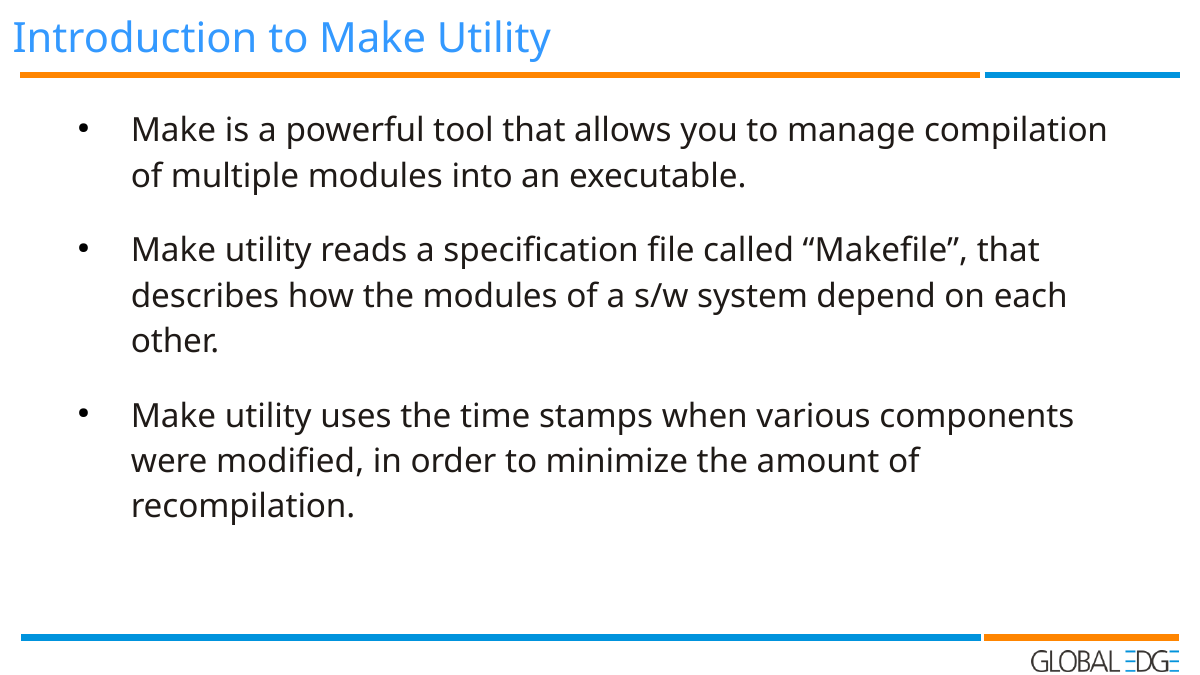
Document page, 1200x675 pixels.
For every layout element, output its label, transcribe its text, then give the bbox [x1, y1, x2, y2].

picture [1031, 650, 1179, 672]
title Introduction to Make Utility [12, 9, 1088, 63]
list Make is a powerful tool that allows you to manage compilation of multiple modules into an executable. Make utility reads a specification file called “Makefile”, that describes how the modules of a s/w system depend on each other. Make utility uses the time stamps when various components were modified, in order to minimize the amount of recompilation. [60, 106, 1140, 591]
